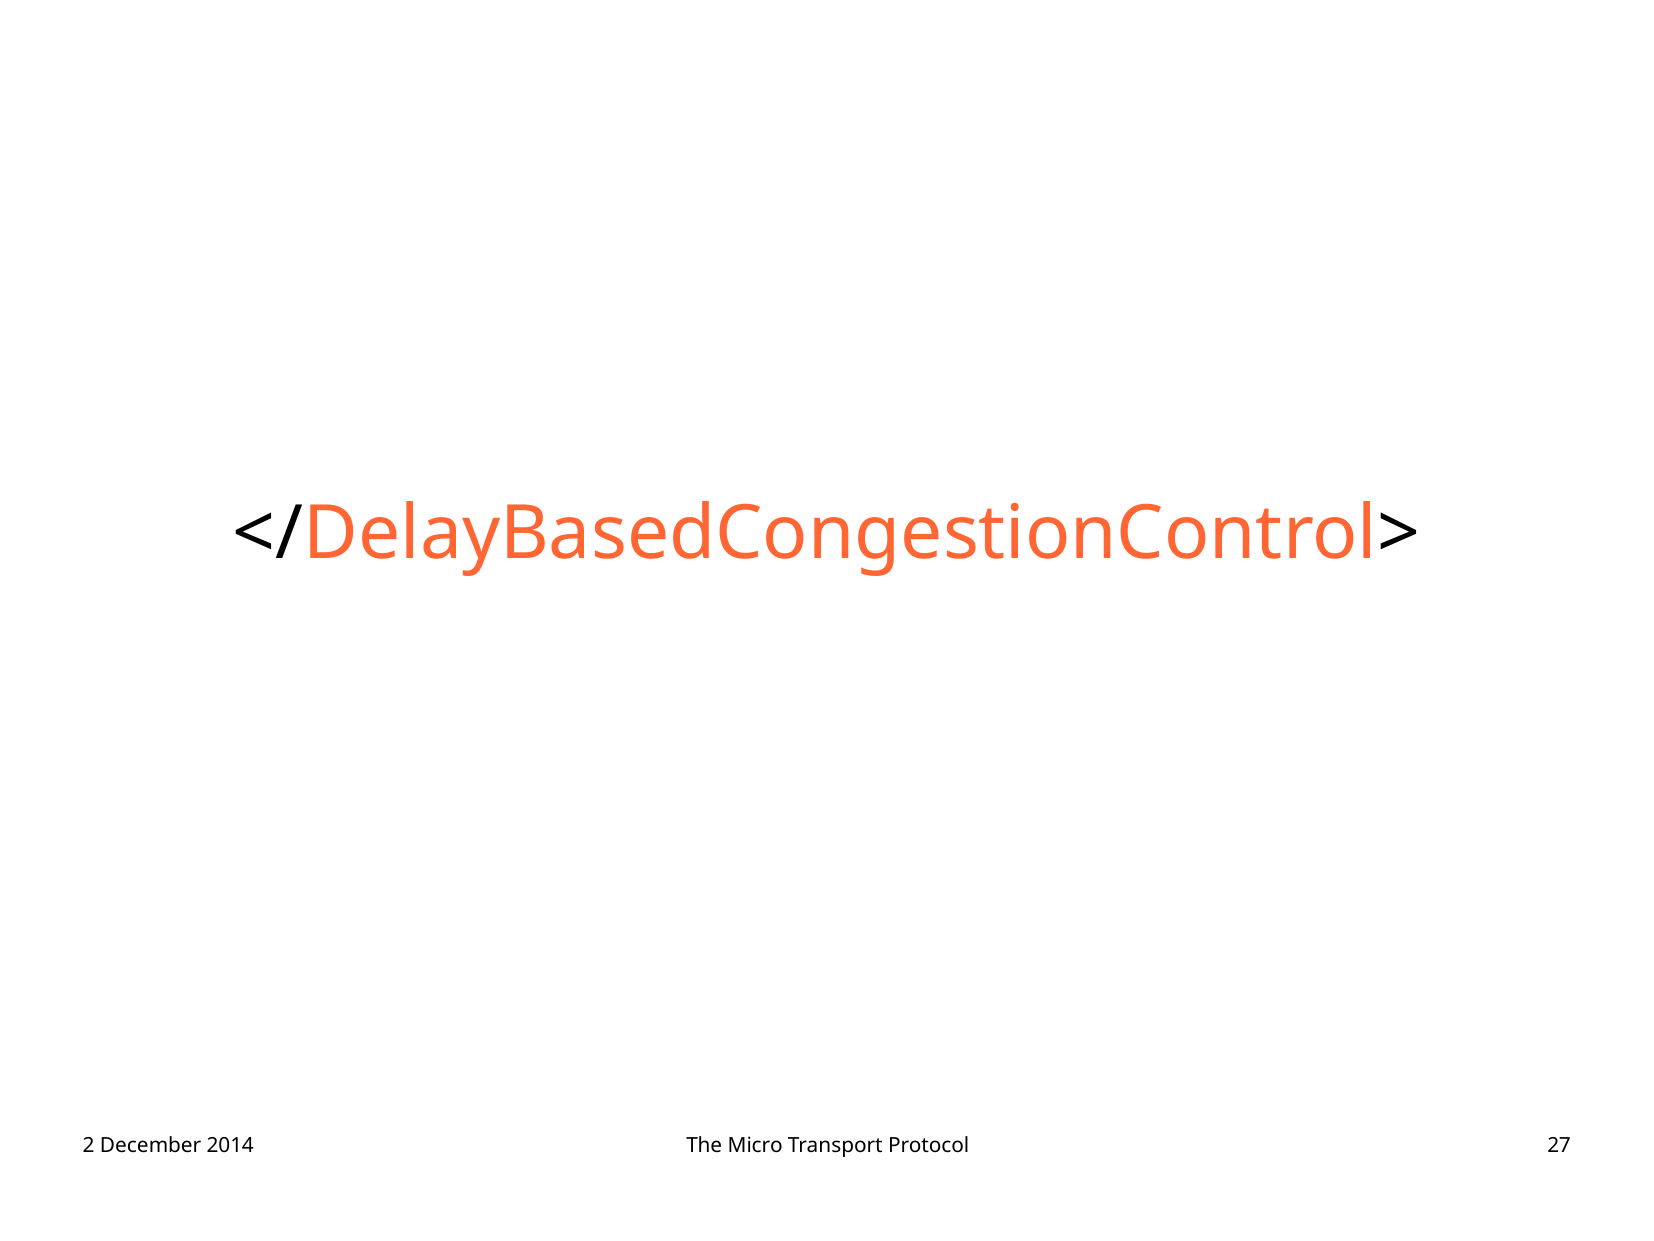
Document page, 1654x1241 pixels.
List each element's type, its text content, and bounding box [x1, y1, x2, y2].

subtitle </DelayBasedCongestionControl> [82, 49, 1571, 1010]
